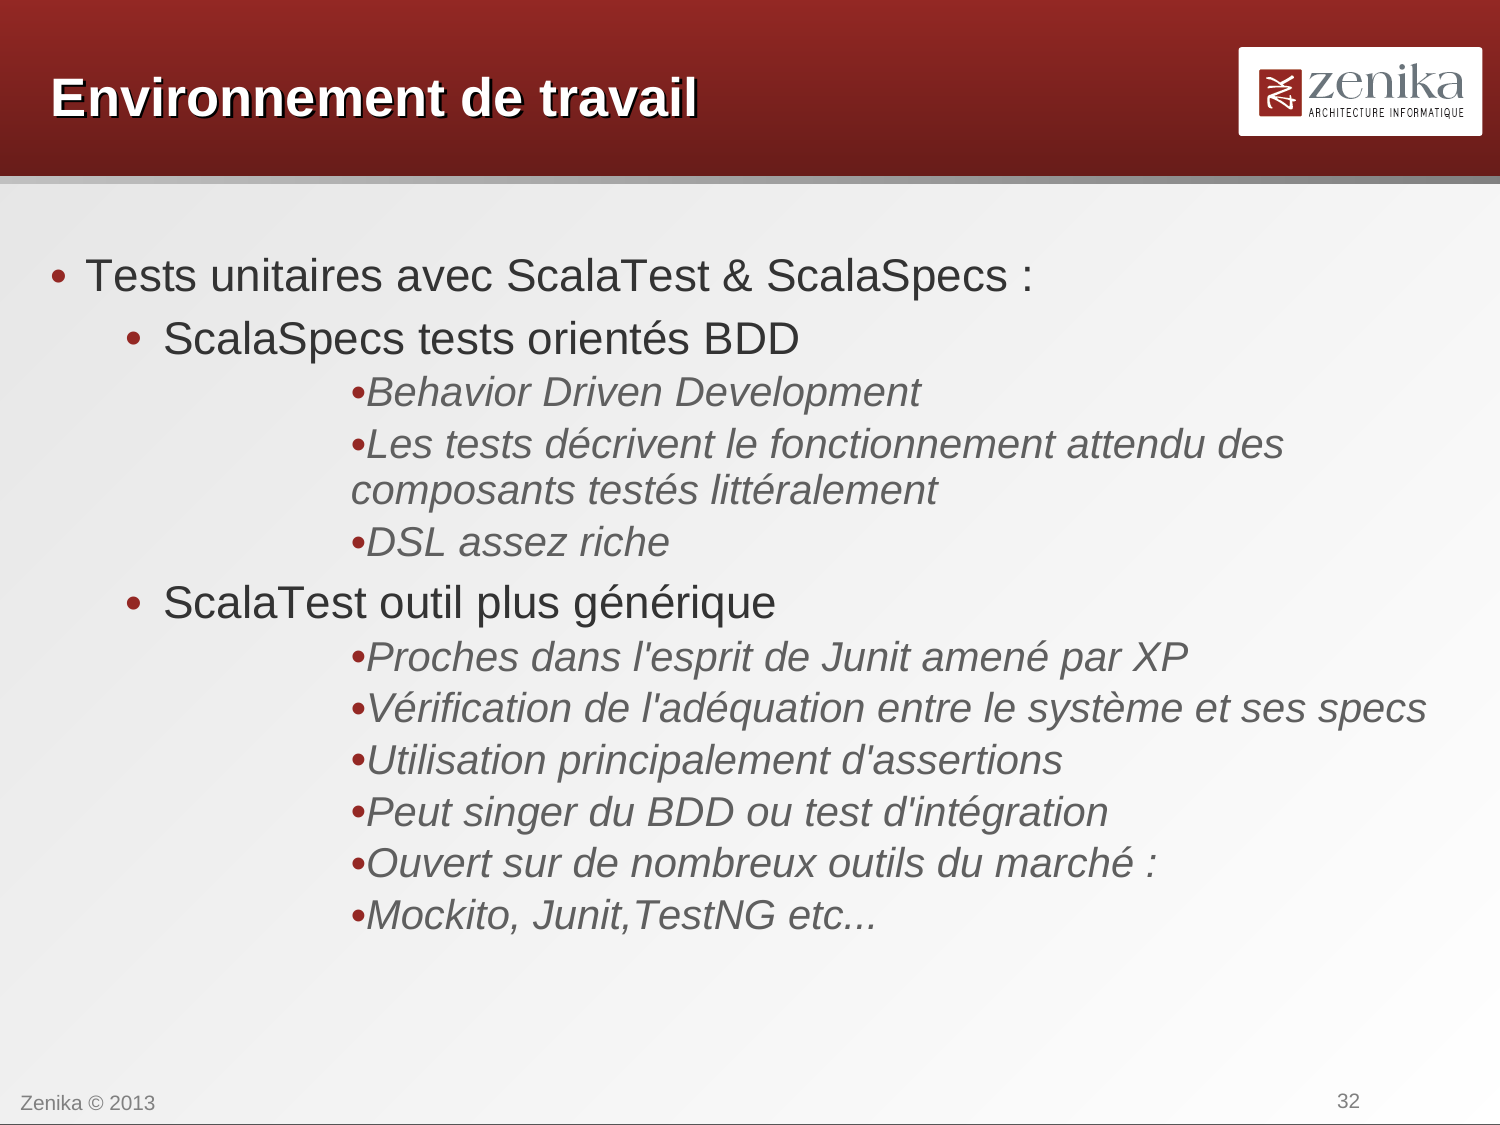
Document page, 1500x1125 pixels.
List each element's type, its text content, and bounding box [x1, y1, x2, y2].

list Tests unitaires avec ScalaTest & ScalaSpecs : ScalaSpecs tests orientés BDD Behavior Driven Development Les tests décrivent le fonctionnement attendu des composants testés littéralement DSL assez riche ScalaTest outil plus générique Proches dans l'esprit de Junit amené par XP Vérification de l'adéquation entre le système et ses specs Utilisation principalement d'assertions Peut singer du BDD ou test d'intégration Ouvert sur de nombreux outils du marché : Mockito, Junit,TestNG etc... [50, 249, 1435, 1079]
picture [1257, 58, 1464, 125]
title Environnement de travail [50, 15, 1206, 180]
